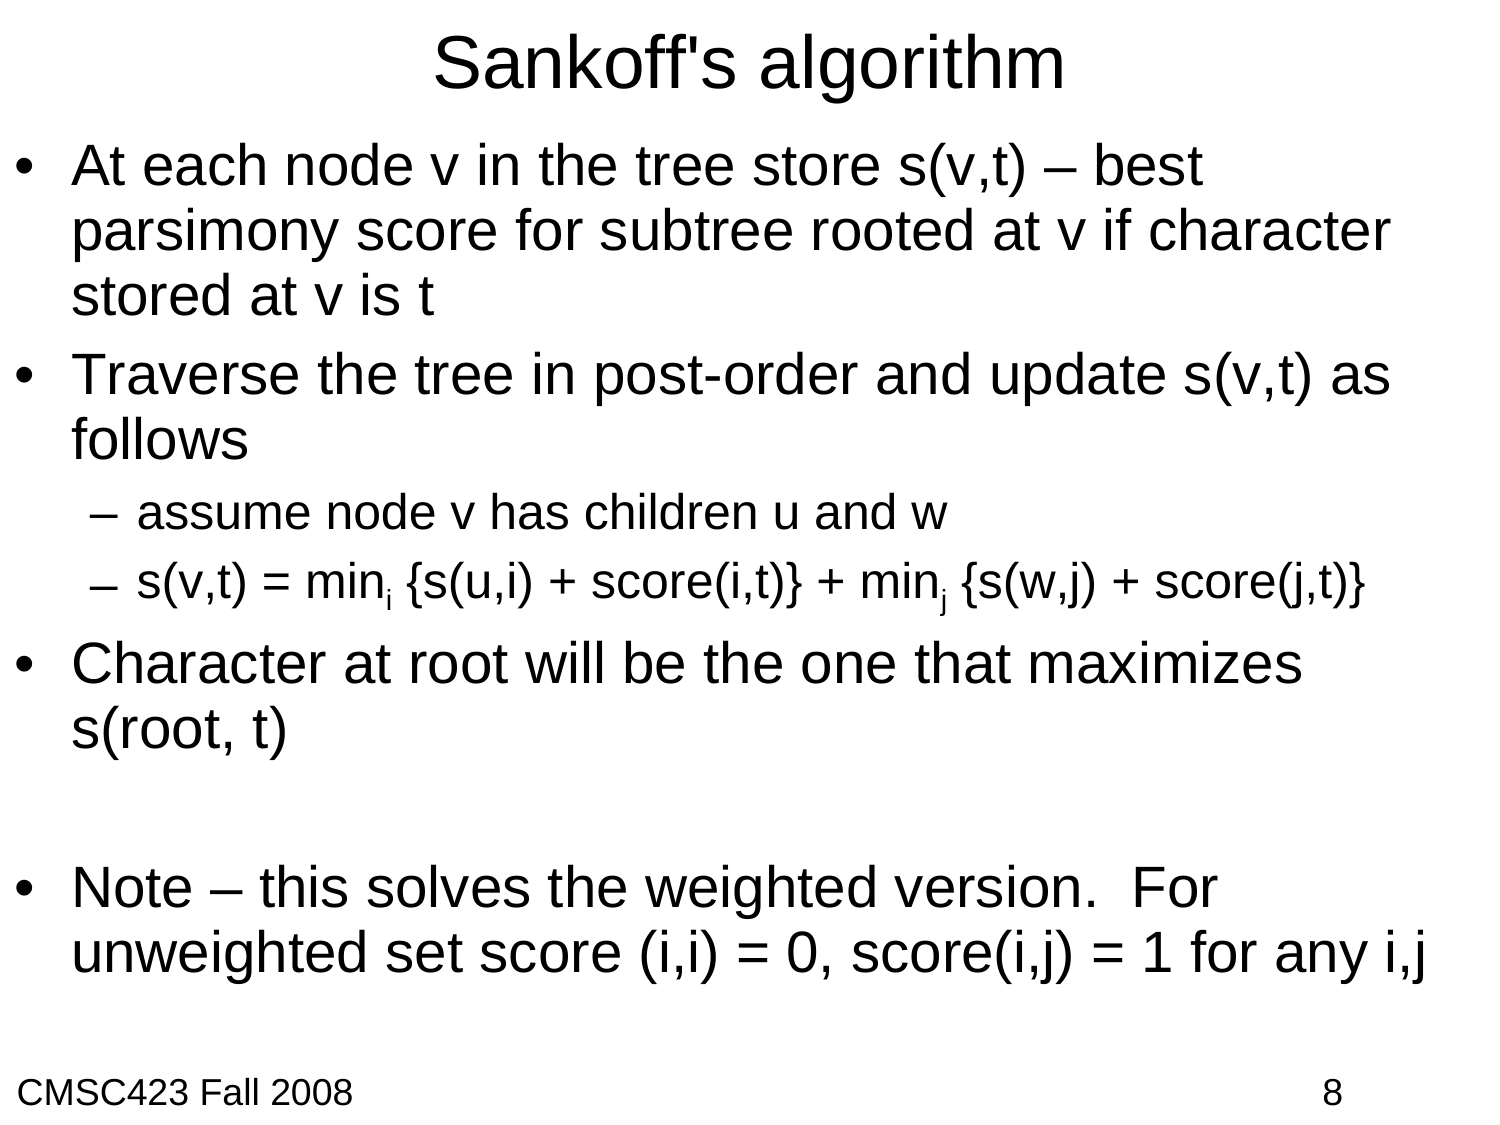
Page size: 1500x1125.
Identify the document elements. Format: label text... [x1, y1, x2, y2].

title Sankoff's algorithm [0, 12, 1500, 113]
list At each node v in the tree store s(v,t) – best parsimony score for subtree rooted at v if character stored at v is t Traverse the tree in post-order and update s(v,t) as follows assume node v has children u and w s(v,t) = mini {s(u,i) + score(i,t)} + minj {s(w,j) + score(j,t)} Character at root will be the one that maximizes s(root, t) Note – this solves the weighted version. For unweighted set score (i,i) = 0, score(i,j) = 1 for any i,j [0, 124, 1500, 1125]
